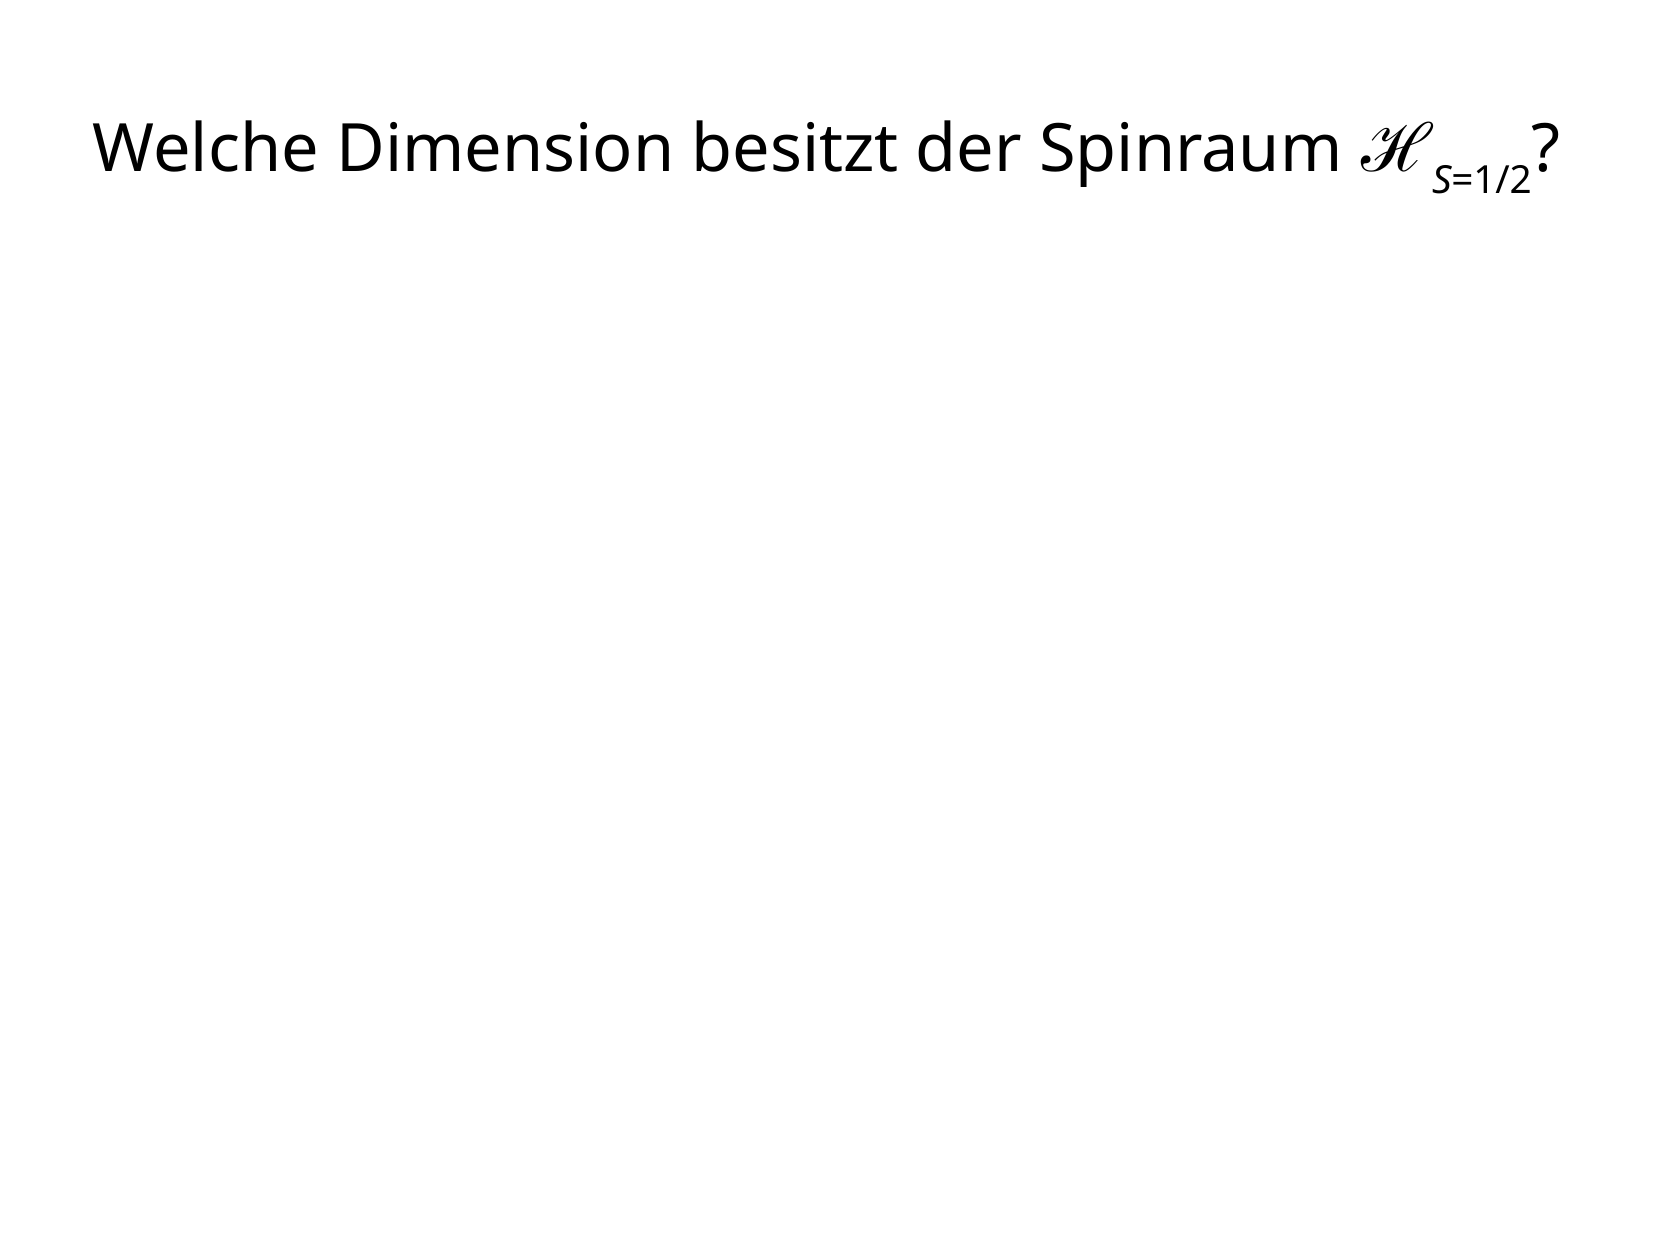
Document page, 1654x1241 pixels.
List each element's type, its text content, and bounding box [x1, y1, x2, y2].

title Welche Dimension besitzt der Spinraum ℋS=1/2? [82, 49, 1571, 257]
